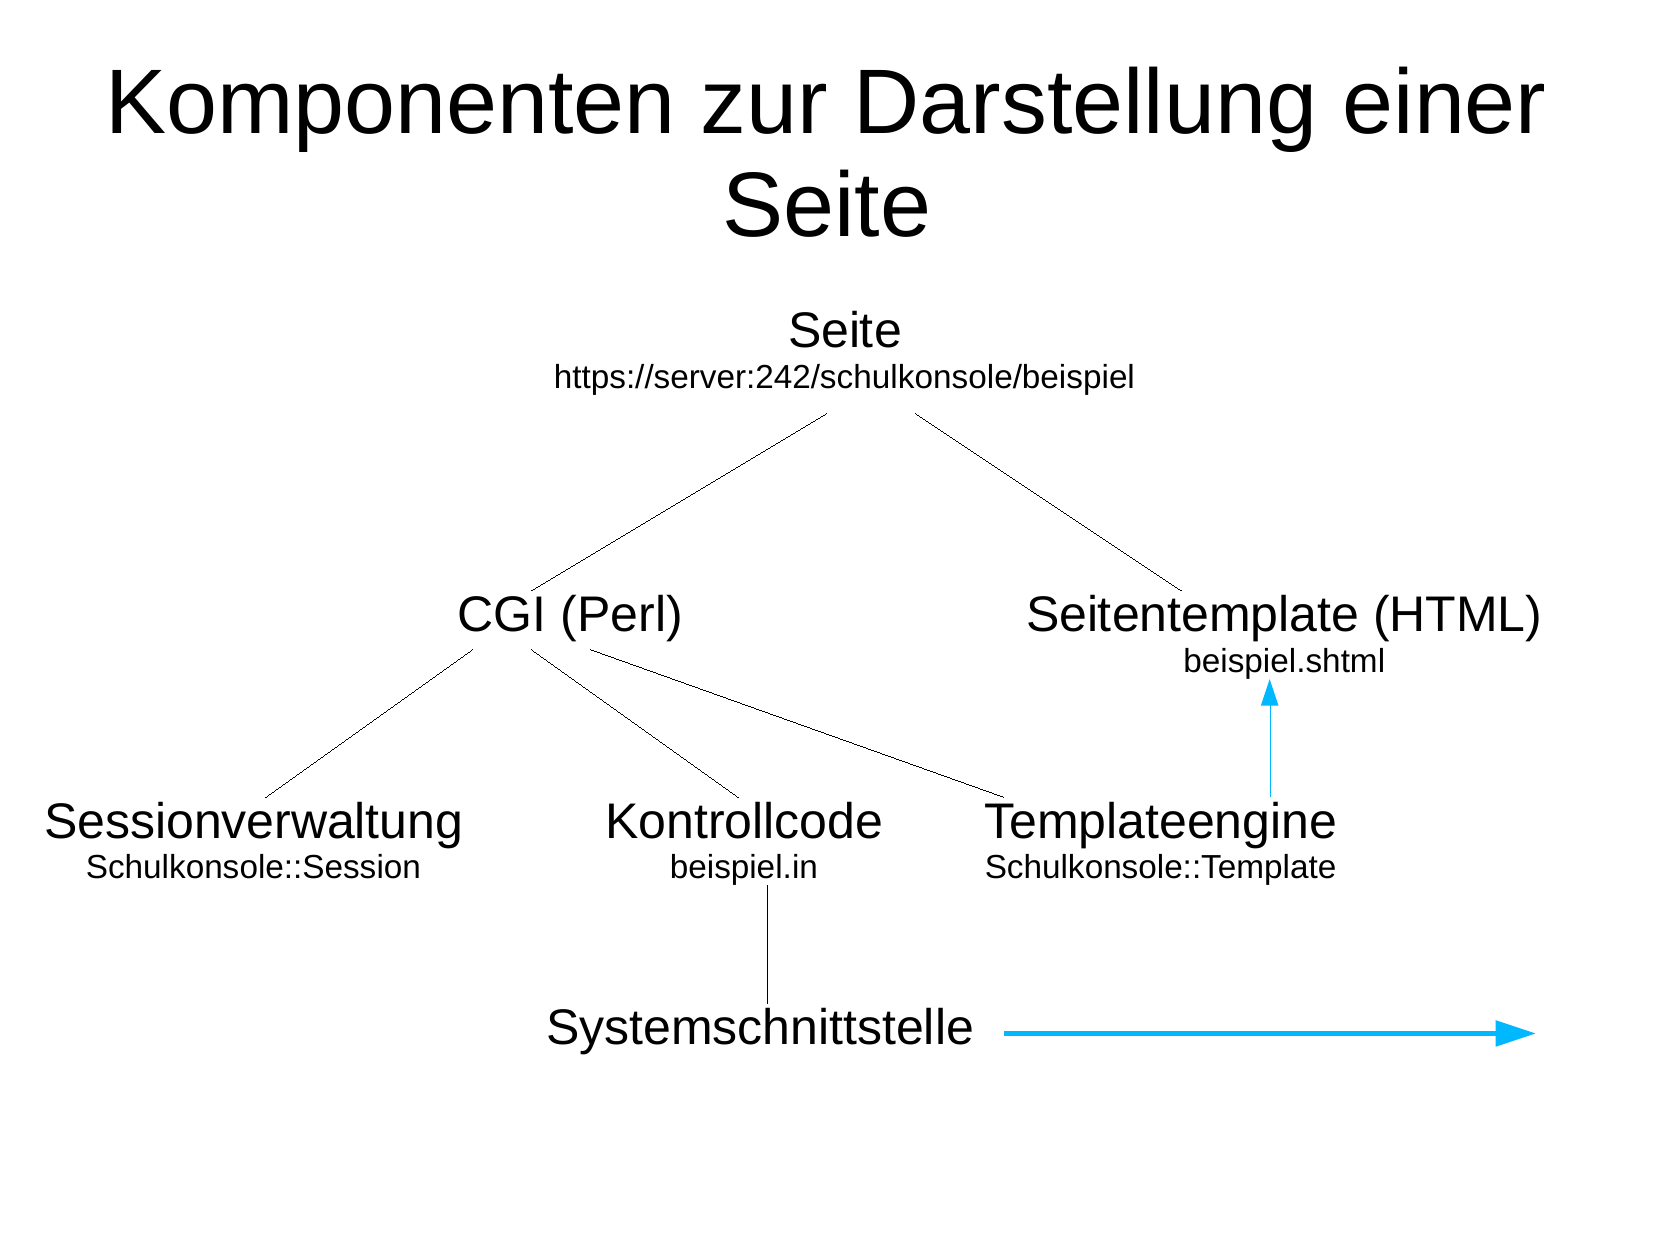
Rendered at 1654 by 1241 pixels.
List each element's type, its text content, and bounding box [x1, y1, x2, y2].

title Komponenten zur Darstellung einer Seite [82, 49, 1571, 257]
text_box Kontrollcode beispiel.in [590, 785, 898, 894]
text_box Sessionverwaltung Schulkonsole::Session [29, 785, 479, 894]
text_box CGI (Perl) [442, 579, 698, 650]
text_box Templateengine Schulkonsole::Template [969, 785, 1353, 894]
text_box Seite https://server:242/schulkonsole/beispiel [539, 295, 1151, 403]
text_box Seitentemplate (HTML) beispiel.shtml [1003, 579, 1565, 687]
text_box Systemschnittstelle [531, 992, 990, 1063]
